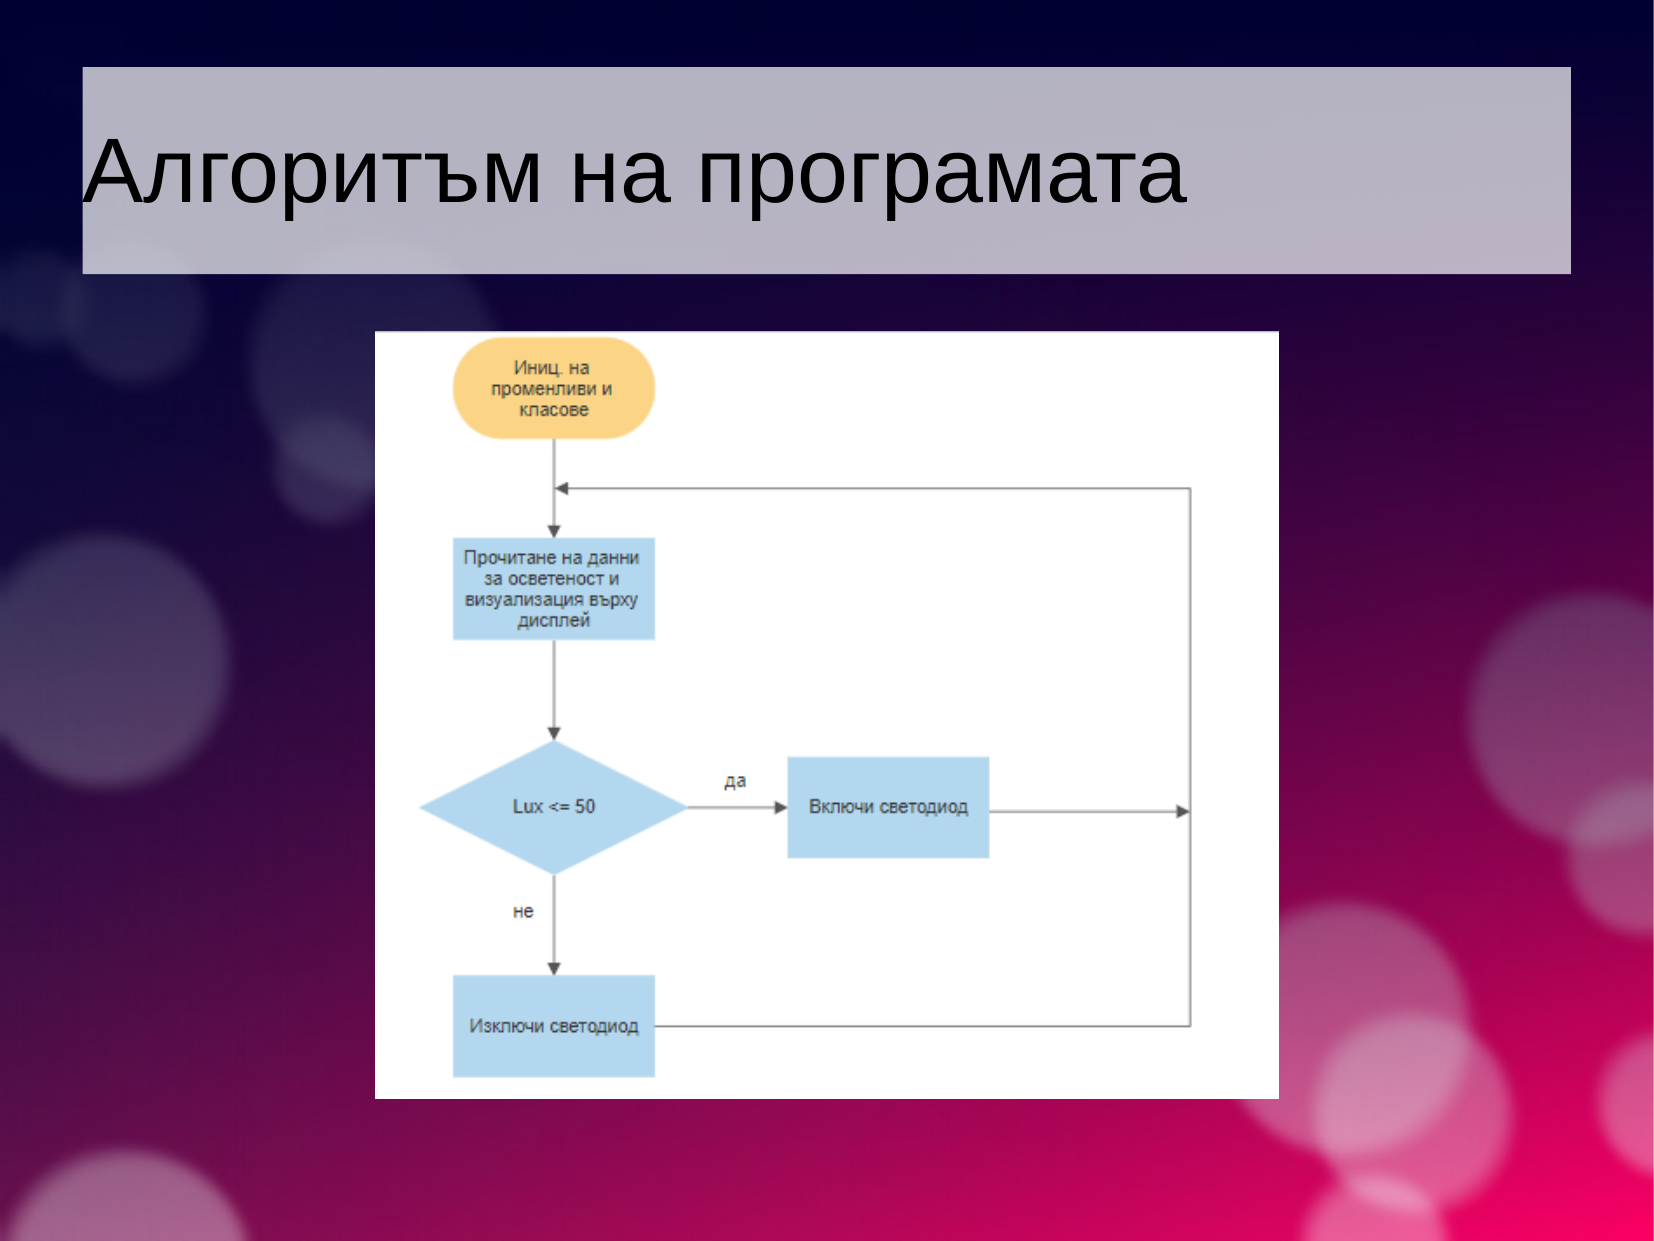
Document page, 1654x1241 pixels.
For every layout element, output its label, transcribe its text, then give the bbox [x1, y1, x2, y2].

picture [0, 0, 1654, 1241]
title Алгоритъм на програмата [82, 67, 1571, 275]
